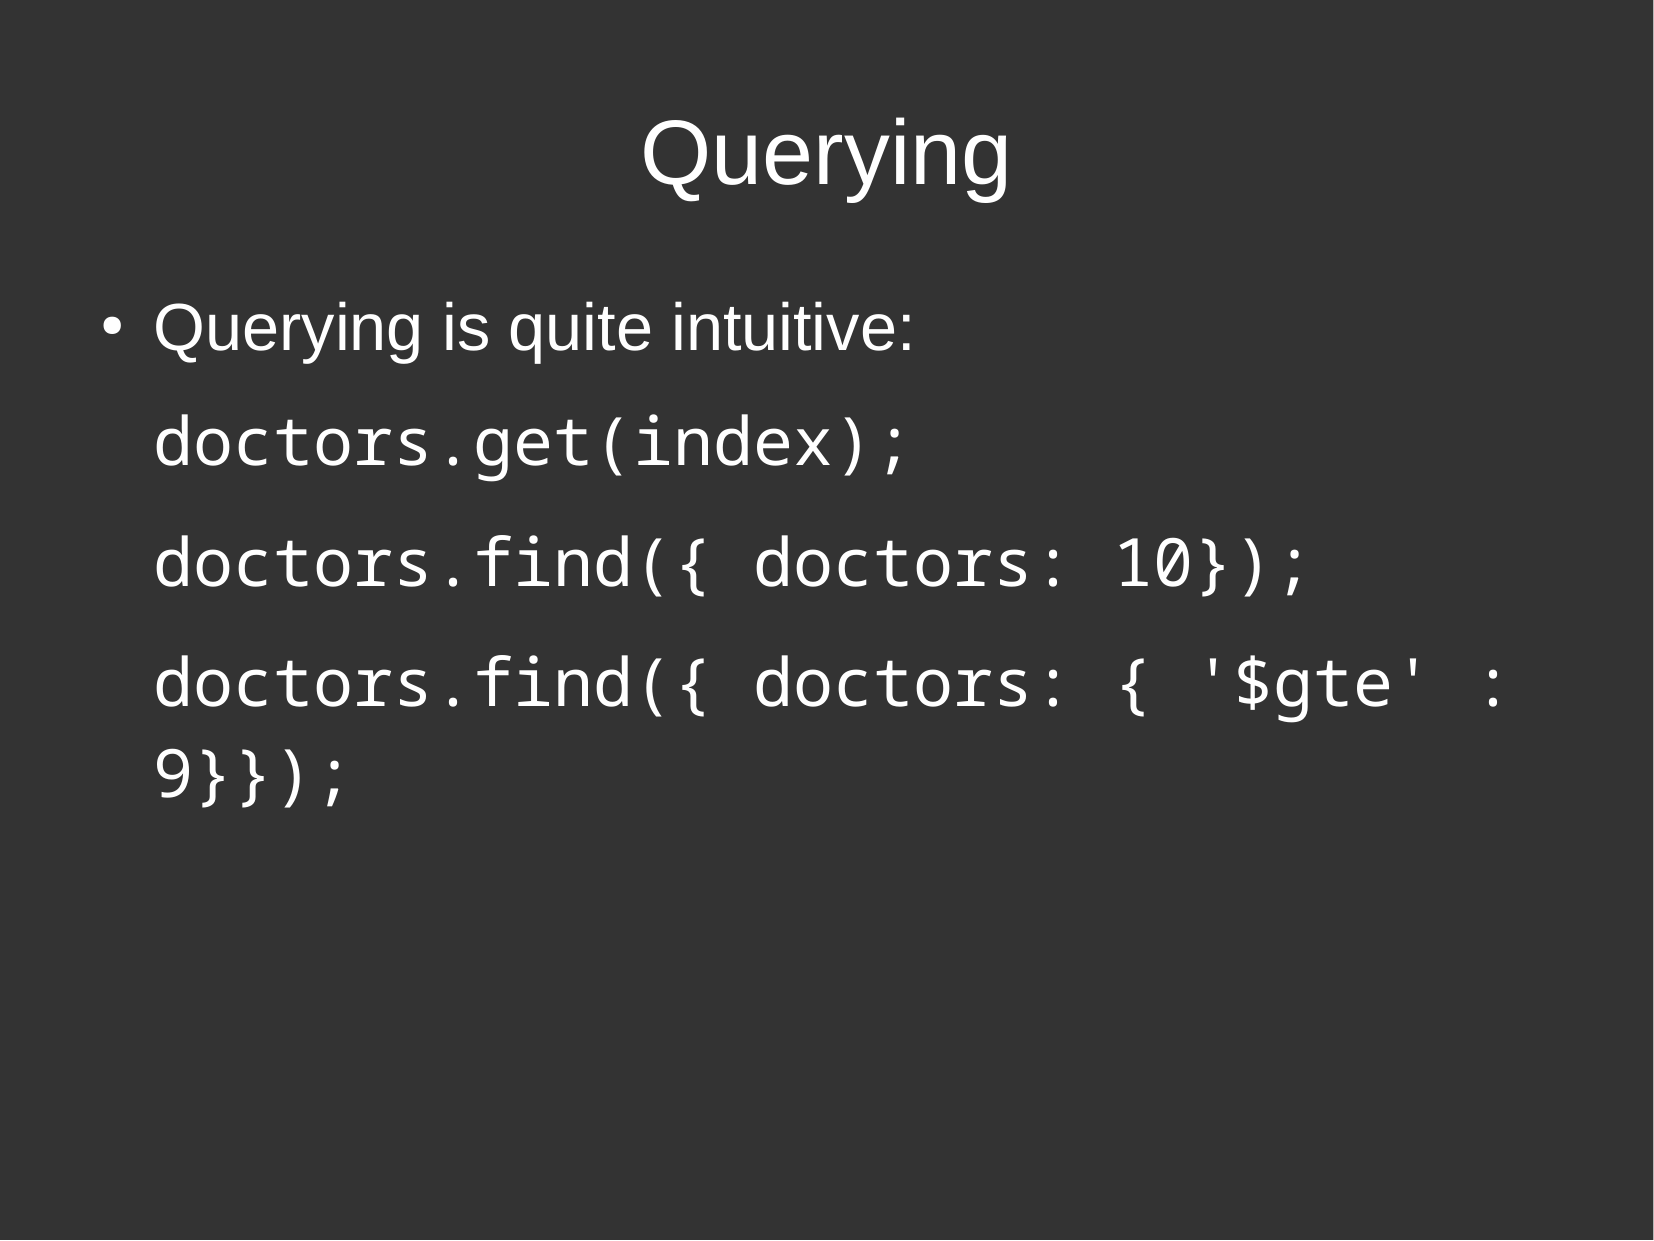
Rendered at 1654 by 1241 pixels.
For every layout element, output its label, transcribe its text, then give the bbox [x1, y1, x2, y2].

title Querying [82, 49, 1571, 257]
list Querying is quite intuitive: doctors.get(index); doctors.find({ doctors: 10}); doctors.find({ doctors: { '$gte' : 9}}); [82, 290, 1571, 1010]
